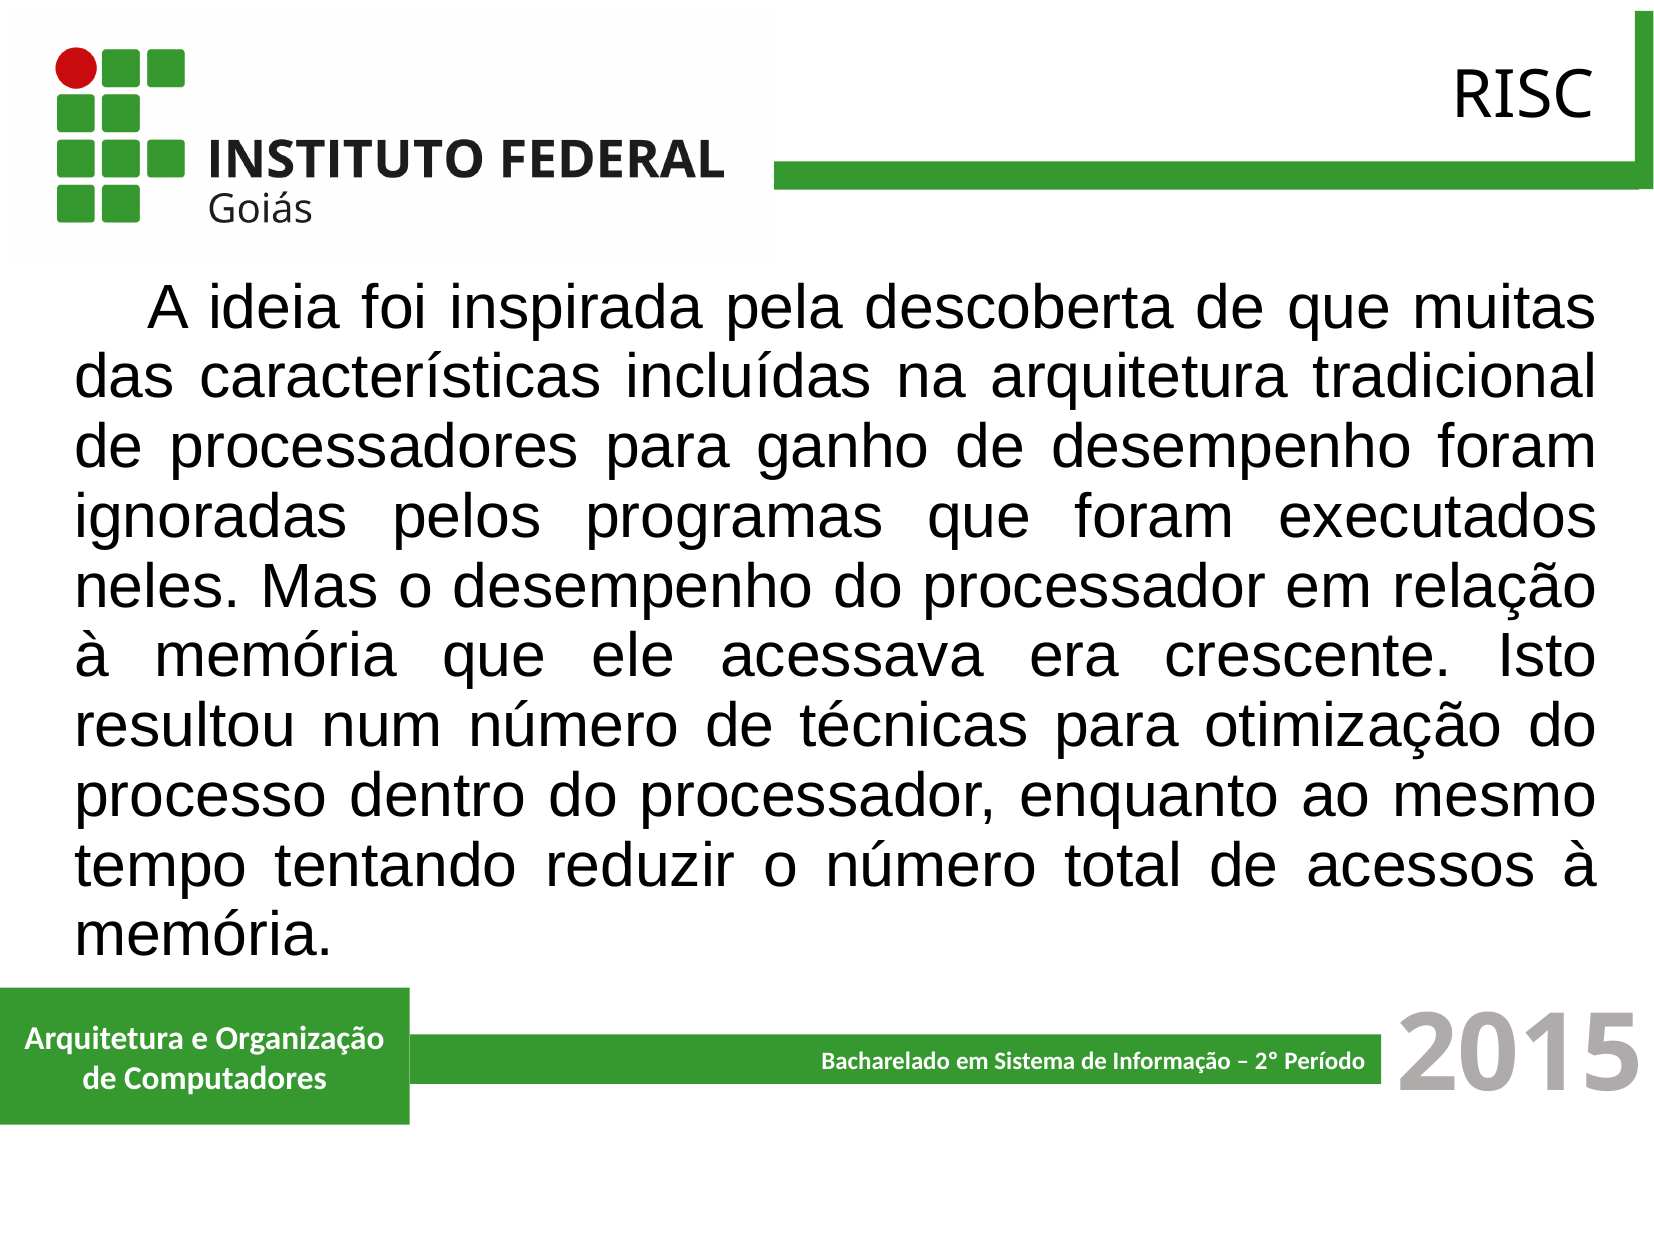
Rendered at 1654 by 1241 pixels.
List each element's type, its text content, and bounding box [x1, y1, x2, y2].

text_box [774, 10, 1654, 190]
text_box 2015 [1381, 975, 1648, 1125]
text_box Bacharelado em Sistema de Informação – 2º Período [410, 1034, 1382, 1084]
text_box Arquitetura e Organização de Computadores [0, 987, 410, 1125]
text_box RISC [860, 42, 1610, 138]
picture [5, 5, 774, 265]
text_box A ideia foi inspirada pela descoberta de que muitas das características incluídas na arquitetura tradicional de processadores para ganho de desempenho foram ignoradas pelos programas que foram executados neles. Mas o desempenho do processador em relação à memória que ele acessava era crescente. Isto resultou num número de técnicas para otimização do processo dentro do processador, enquanto ao mesmo tempo tentando reduzir o número total de acessos à memória. [59, 264, 1615, 975]
